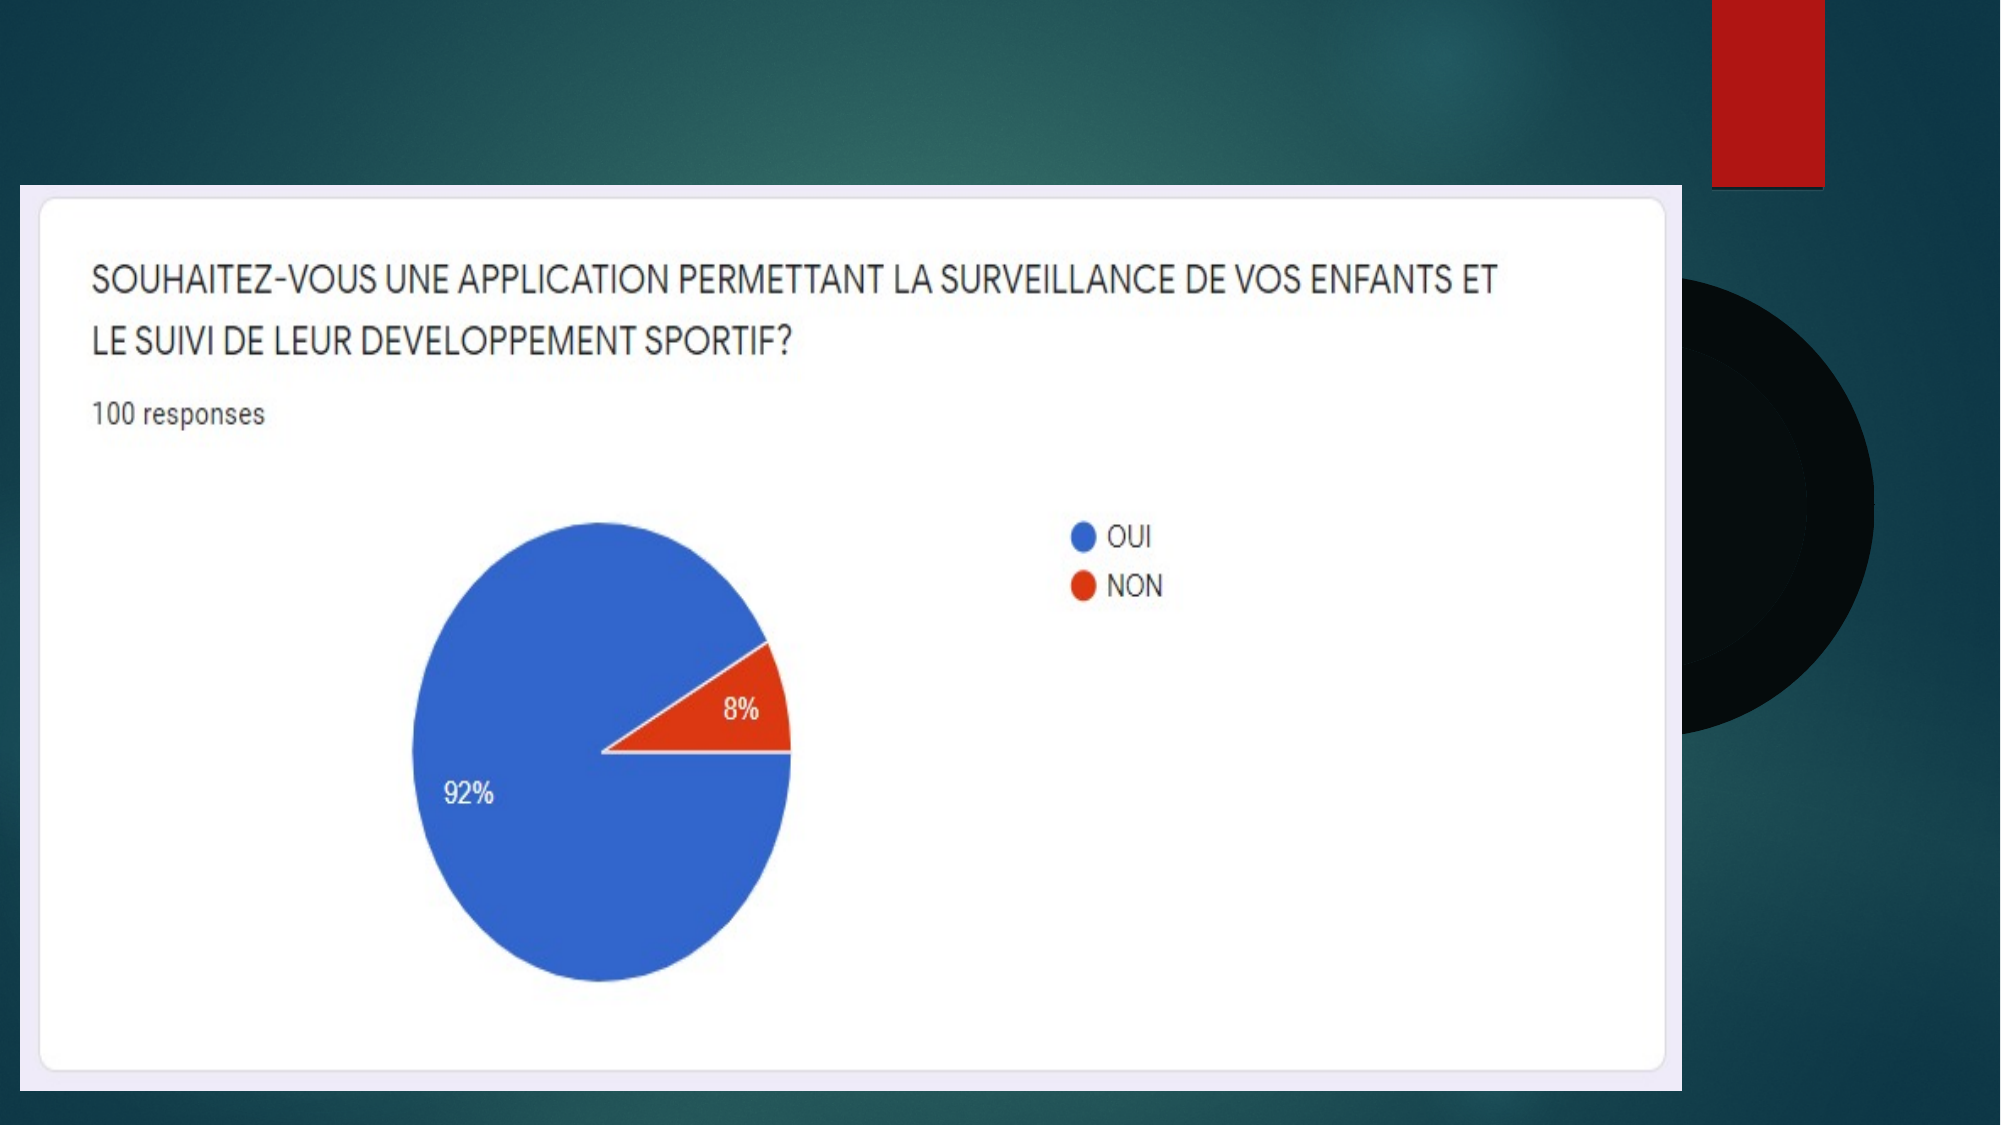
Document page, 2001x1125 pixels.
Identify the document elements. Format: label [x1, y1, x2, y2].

picture [20, 185, 1682, 1091]
